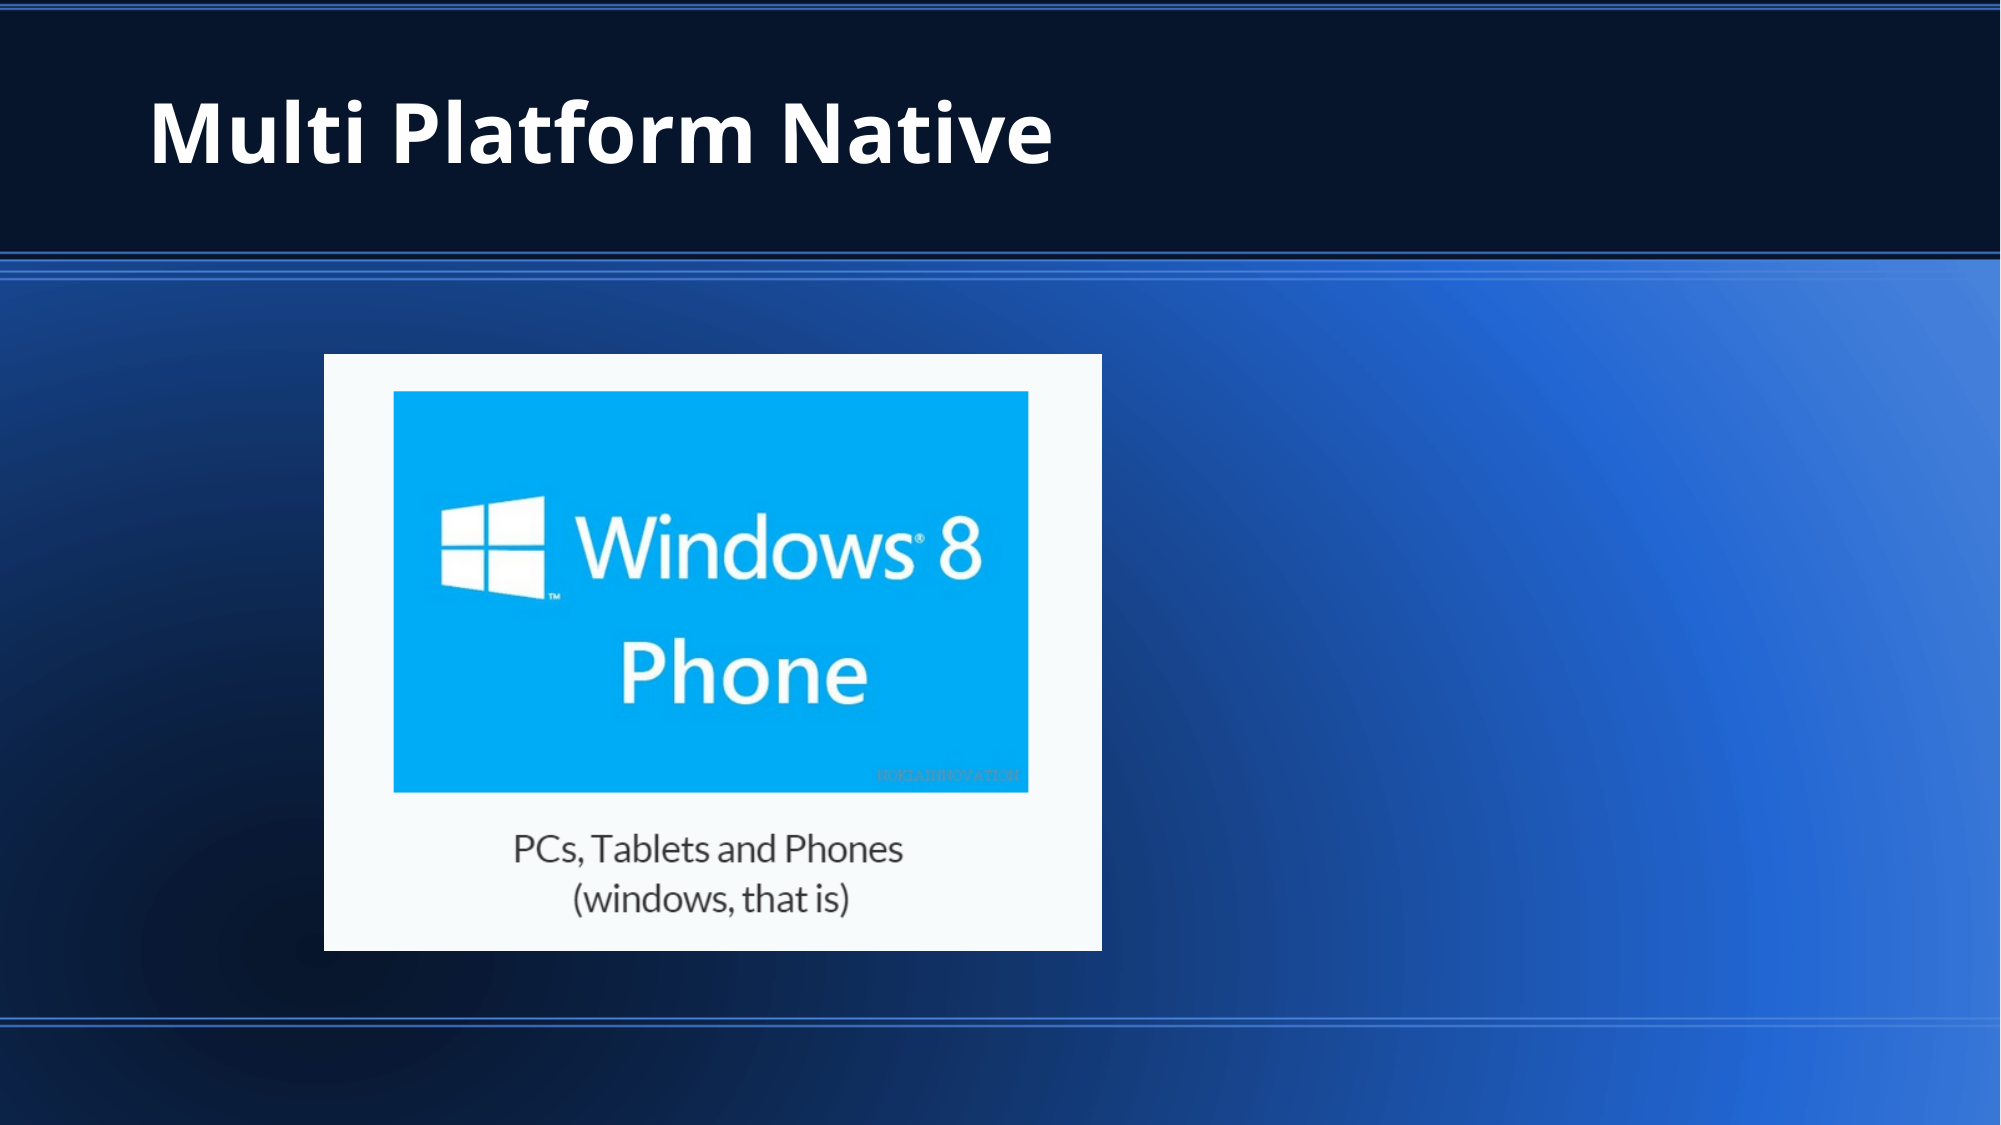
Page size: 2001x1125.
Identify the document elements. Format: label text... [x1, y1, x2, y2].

picture [0, 0, 2001, 1125]
title Multi Platform Native [132, 73, 1868, 233]
